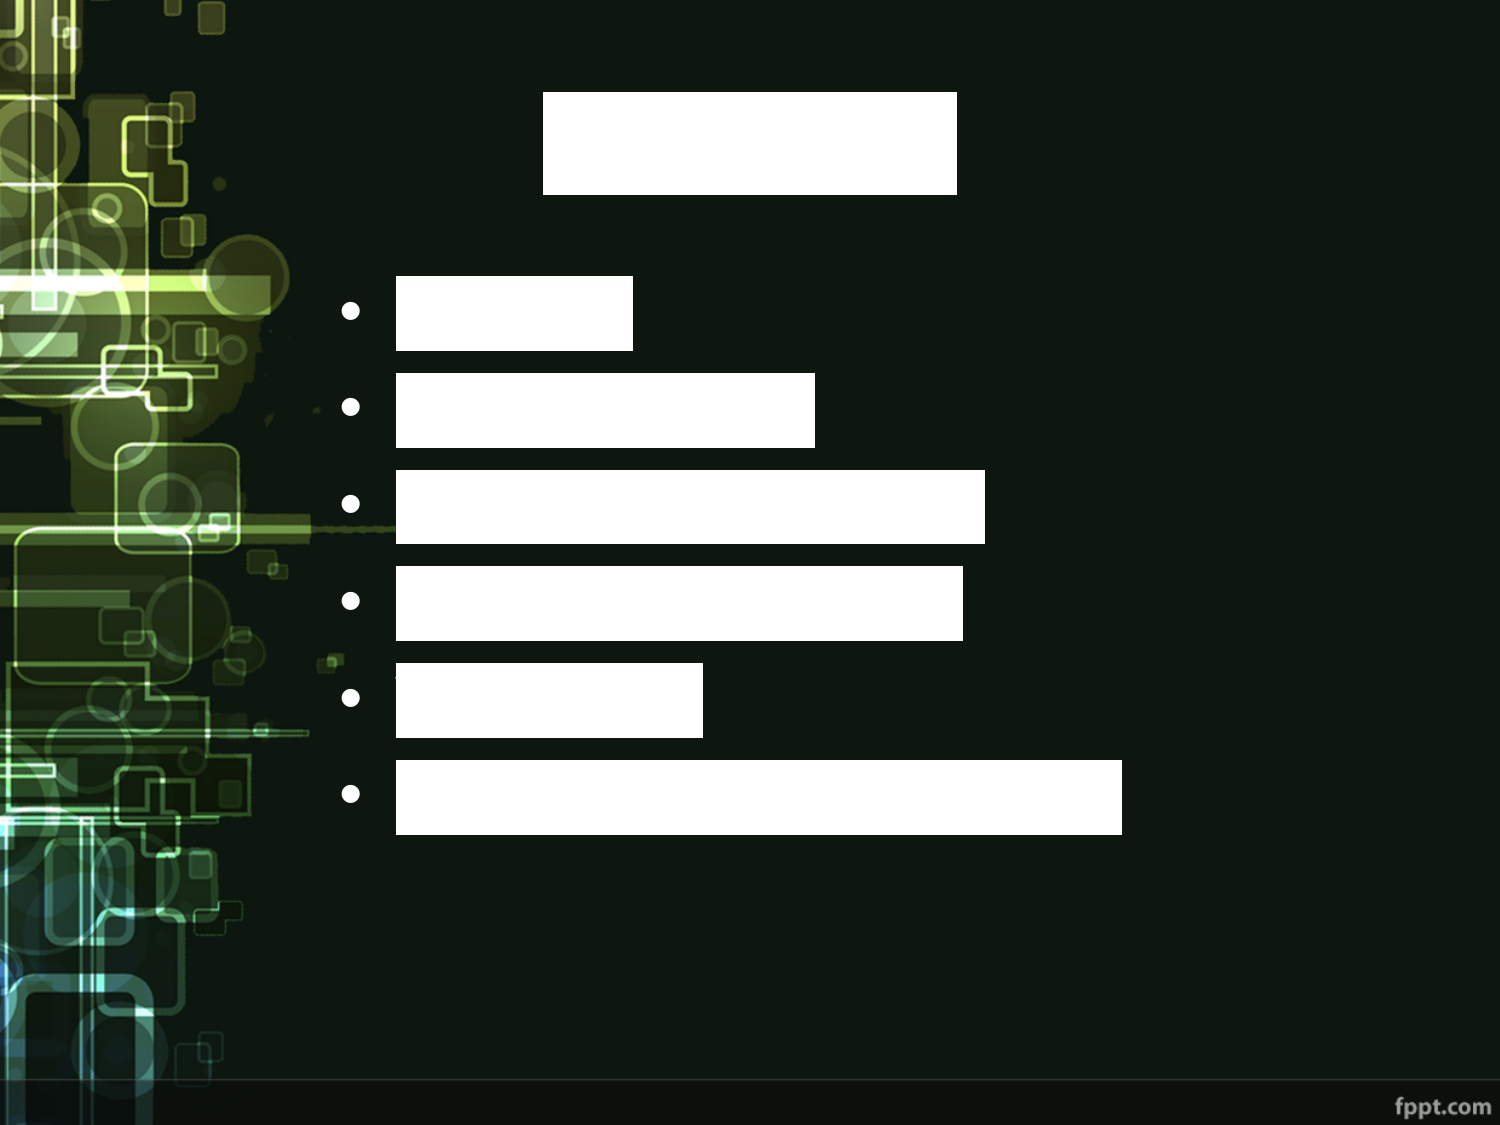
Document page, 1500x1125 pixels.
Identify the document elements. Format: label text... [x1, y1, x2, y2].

title Narzędzia [75, 45, 1426, 233]
list JDK 1.8 JQuery 1.11.2 Chart.js, ACE editor HTML5, JavaScript Wildfly 8.0 Fuzzy Control Language [324, 262, 1425, 1005]
picture [0, 0, 1500, 1125]
